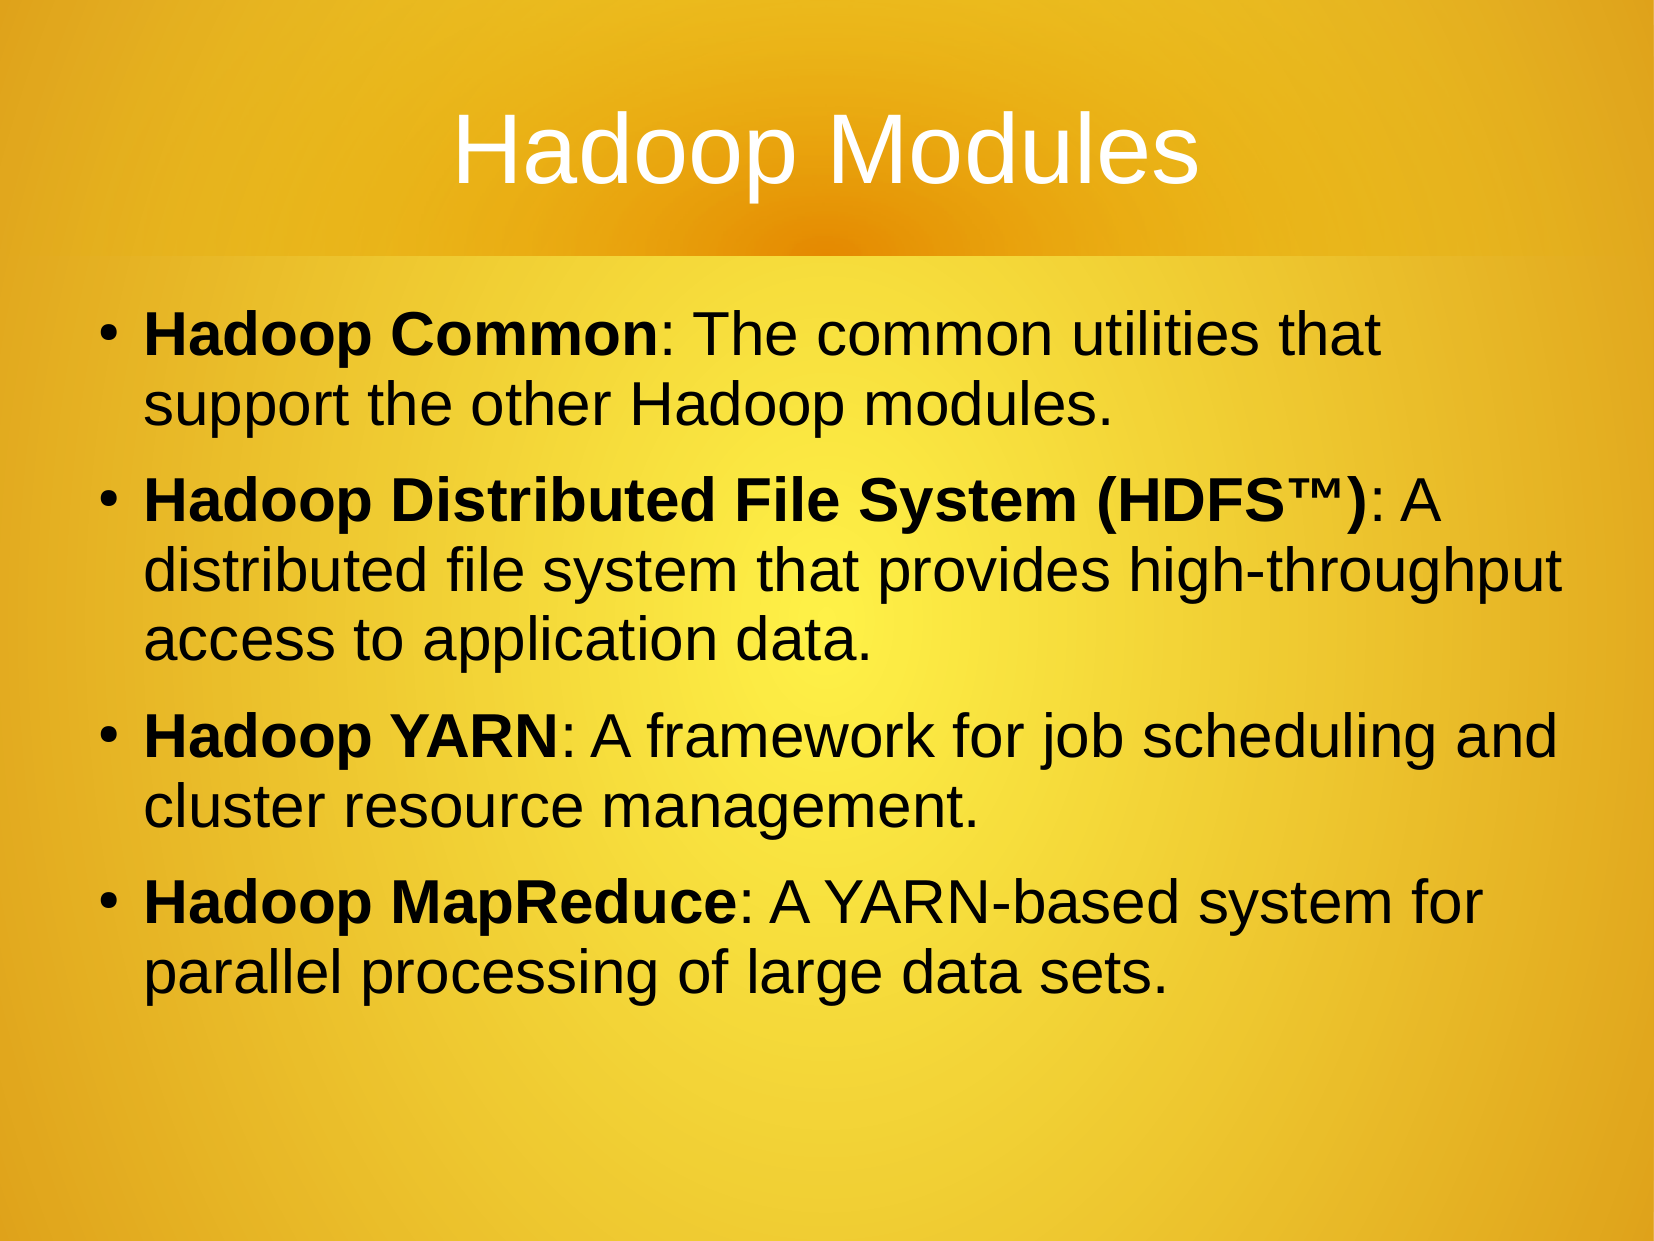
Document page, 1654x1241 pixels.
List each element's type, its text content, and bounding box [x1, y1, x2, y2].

list Hadoop Common: The common utilities that support the other Hadoop modules. Hadoop Distributed File System (HDFS™): A distributed file system that provides high-throughput access to application data. Hadoop YARN: A framework for job scheduling and cluster resource management. Hadoop MapReduce: A YARN-based system for parallel processing of large data sets. [82, 299, 1571, 1019]
title Hadoop Modules [82, 47, 1571, 252]
